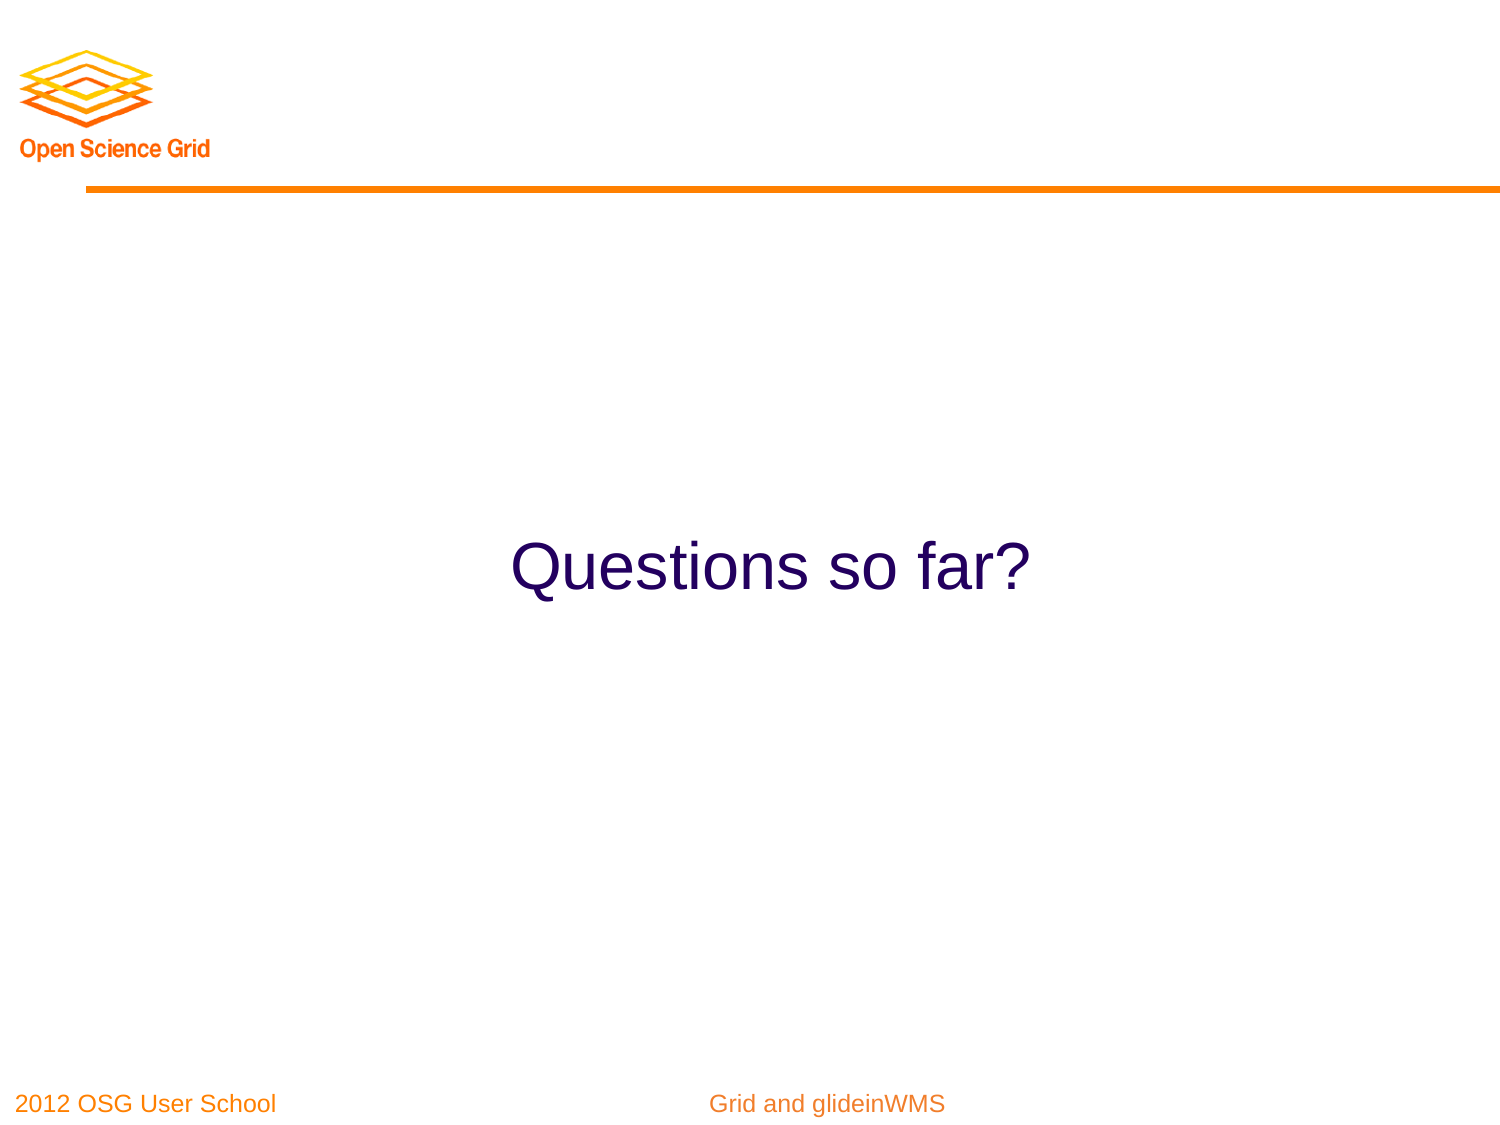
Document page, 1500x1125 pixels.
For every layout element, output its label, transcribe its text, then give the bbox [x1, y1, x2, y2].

subtitle Questions so far? [201, 98, 1342, 1027]
picture [0, 27, 229, 179]
